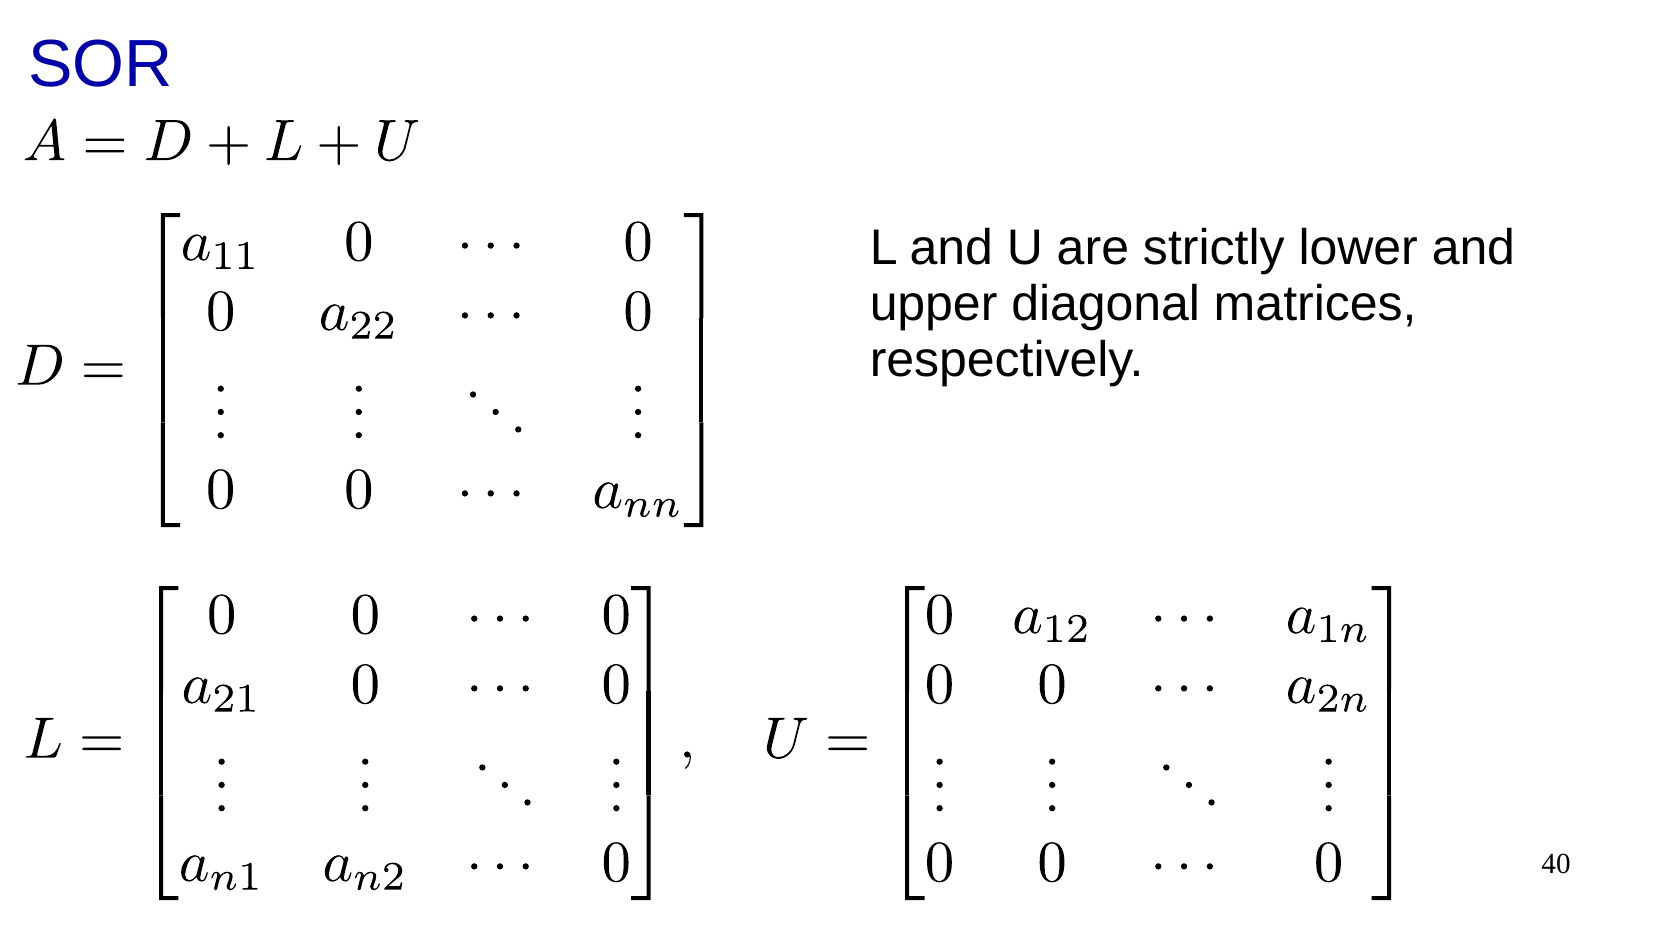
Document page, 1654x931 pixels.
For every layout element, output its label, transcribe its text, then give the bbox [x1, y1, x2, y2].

text_box [15, 213, 723, 528]
text_box L and U are strictly lower and upper diagonal matrices, respectively. [855, 212, 1606, 451]
text_box [22, 118, 421, 166]
title SOR [28, 21, 1626, 106]
text_box [23, 586, 1411, 901]
